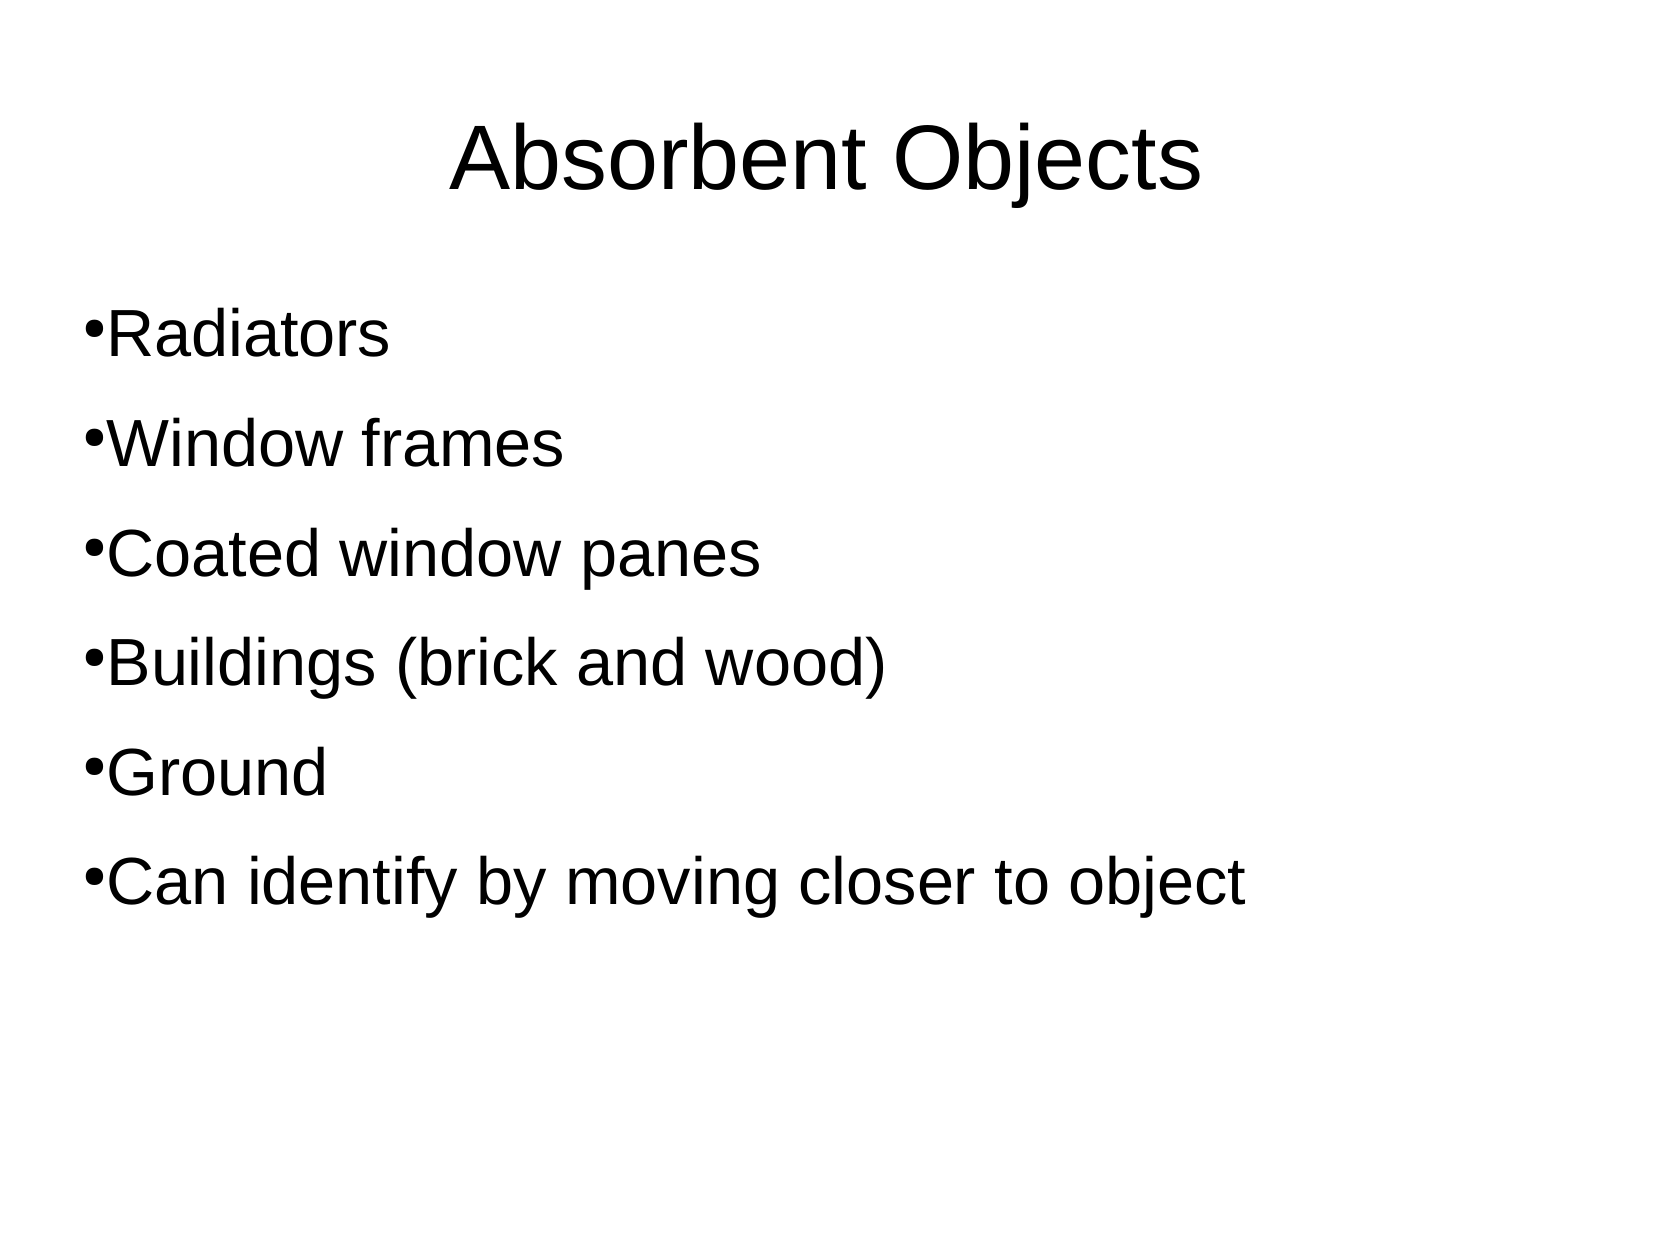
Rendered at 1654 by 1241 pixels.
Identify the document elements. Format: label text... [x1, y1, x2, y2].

title Absorbent Objects [82, 49, 1571, 257]
list Radiators Window frames Coated window panes Buildings (brick and wood) Ground Can identify by moving closer to object [82, 290, 1571, 1010]
